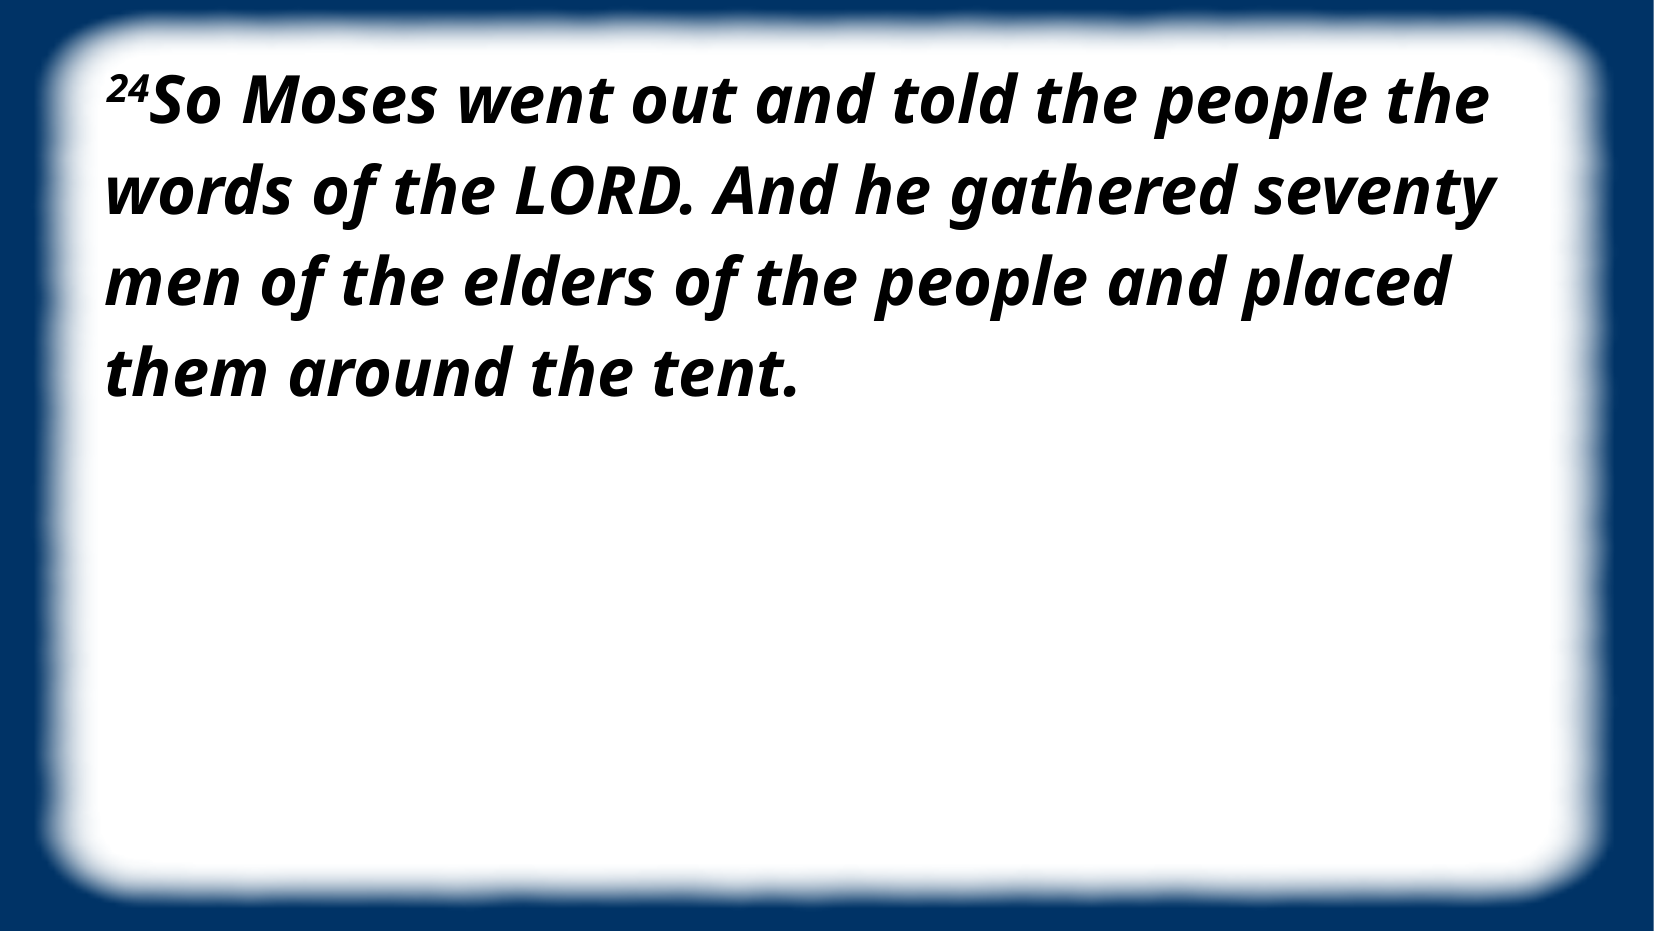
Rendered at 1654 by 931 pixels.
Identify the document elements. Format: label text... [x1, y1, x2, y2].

text_box 24So Moses went out and told the people the words of the LORD. And he gathered seventy men of the elders of the people and placed them around the tent. [90, 45, 1561, 415]
picture [0, 0, 1654, 931]
